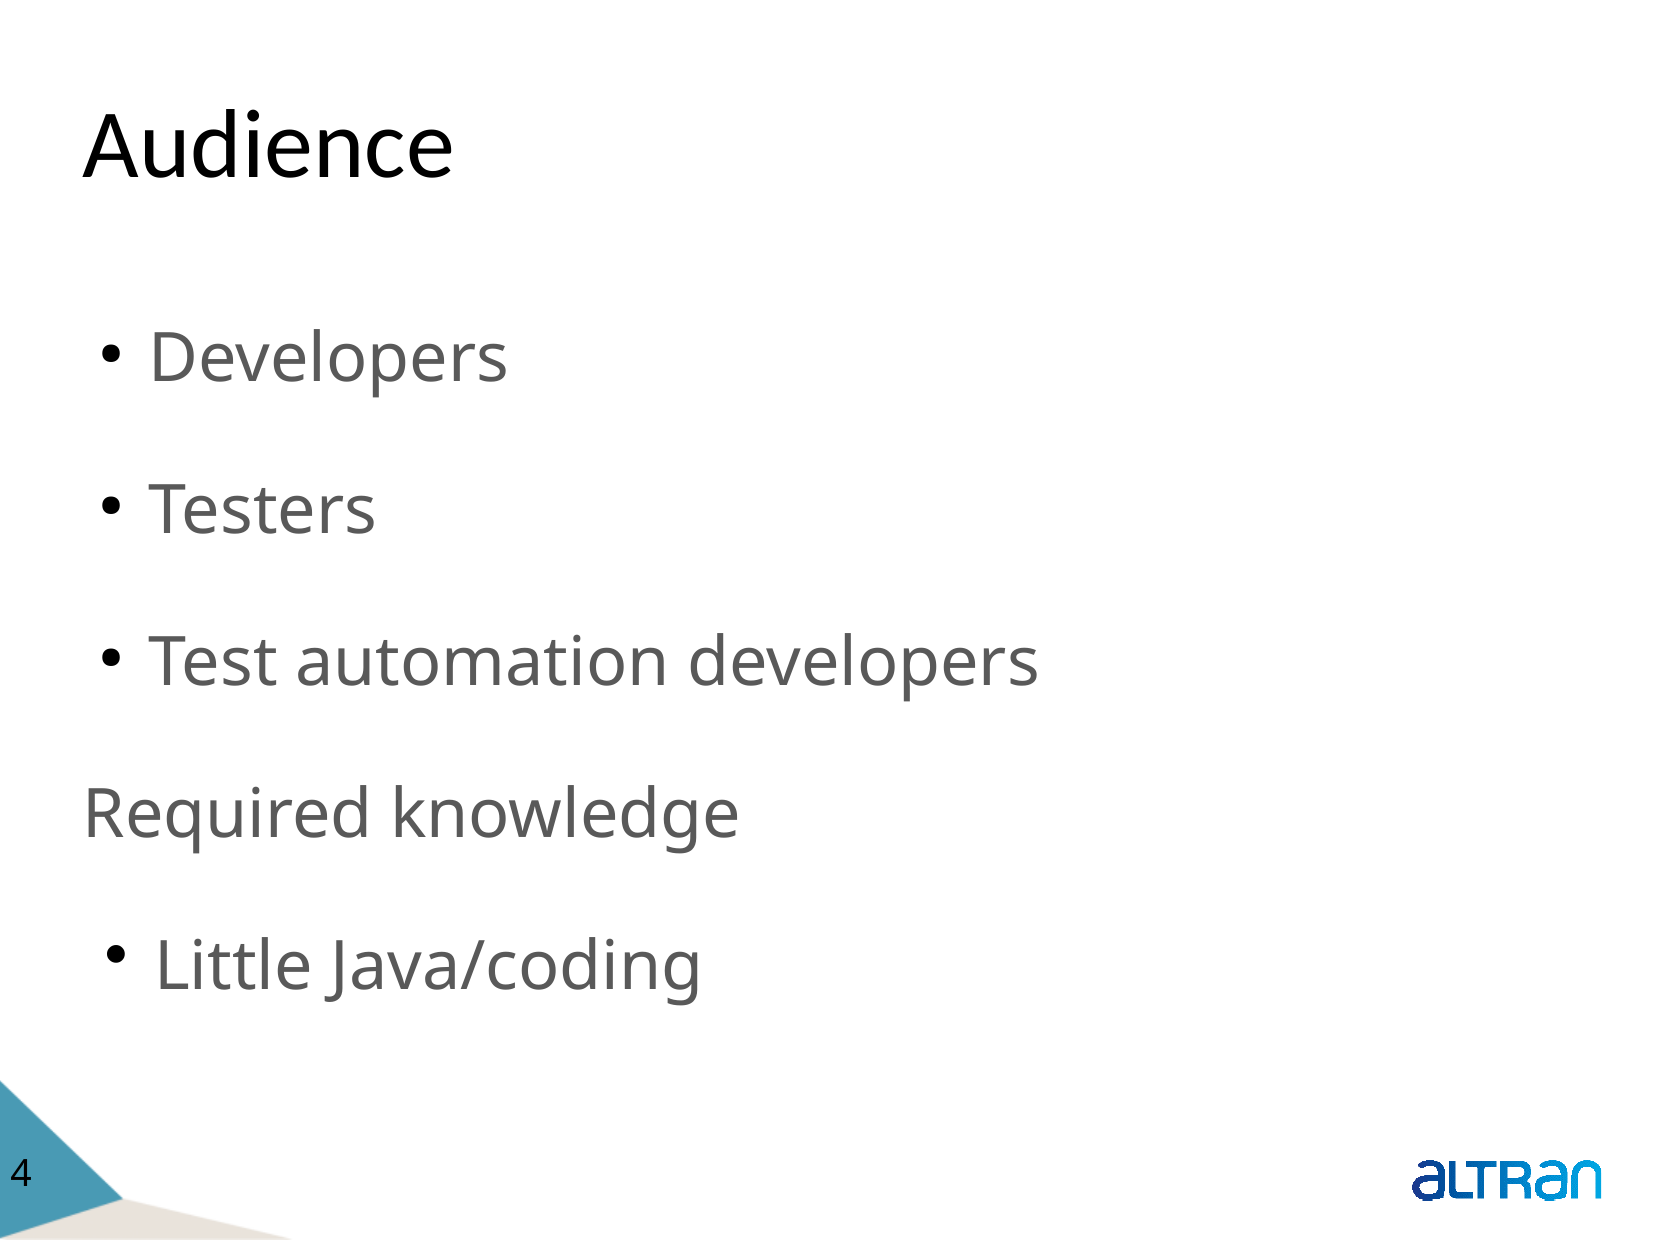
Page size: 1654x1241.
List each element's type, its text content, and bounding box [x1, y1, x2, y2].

picture [0, 1072, 316, 1240]
picture [1543, 1182, 1560, 1193]
list Developers Testers Test automation developers Required knowledge Little Java/coding [82, 290, 1571, 1010]
picture [1595, 1160, 1602, 1167]
title Audience [82, 49, 1571, 257]
picture [1555, 1160, 1602, 1201]
picture [1412, 1160, 1559, 1201]
